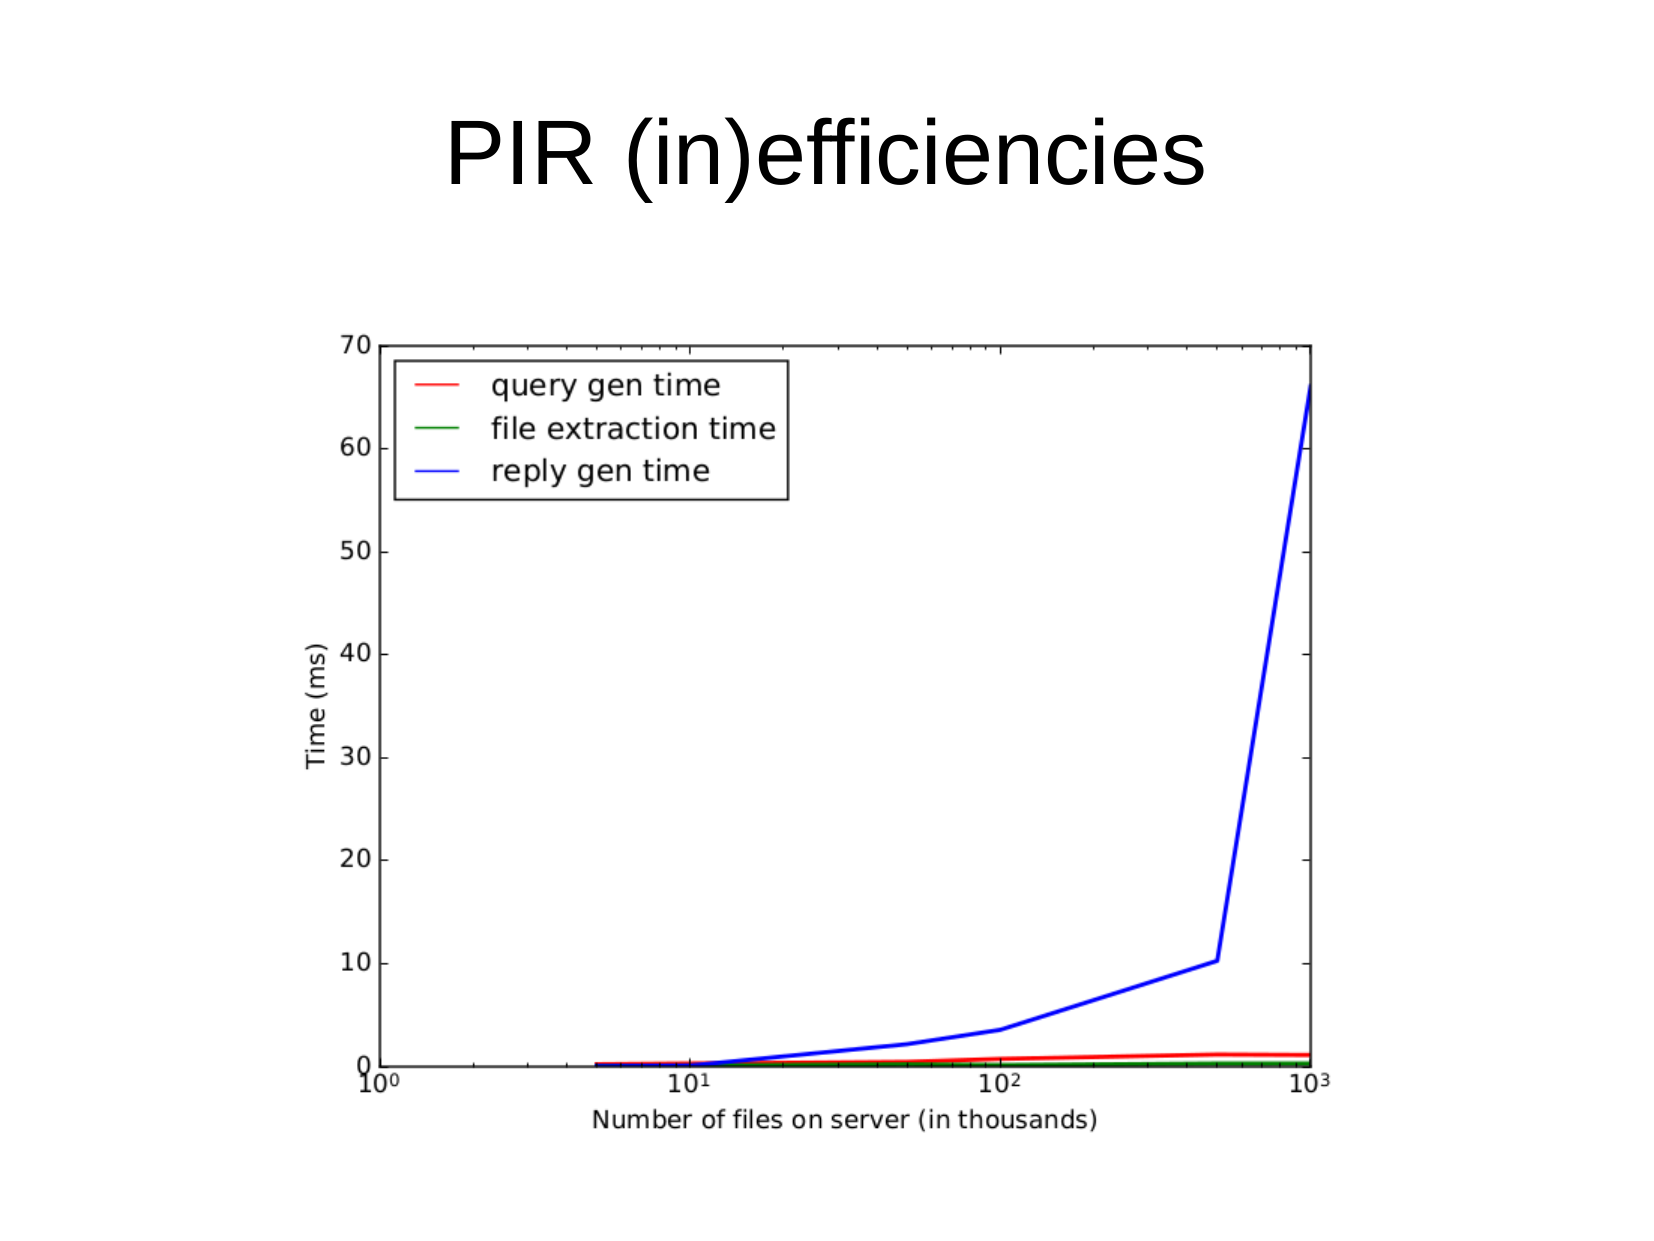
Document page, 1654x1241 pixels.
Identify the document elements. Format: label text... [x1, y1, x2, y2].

picture [230, 256, 1431, 1171]
title PIR (in)efficiencies [82, 49, 1571, 257]
